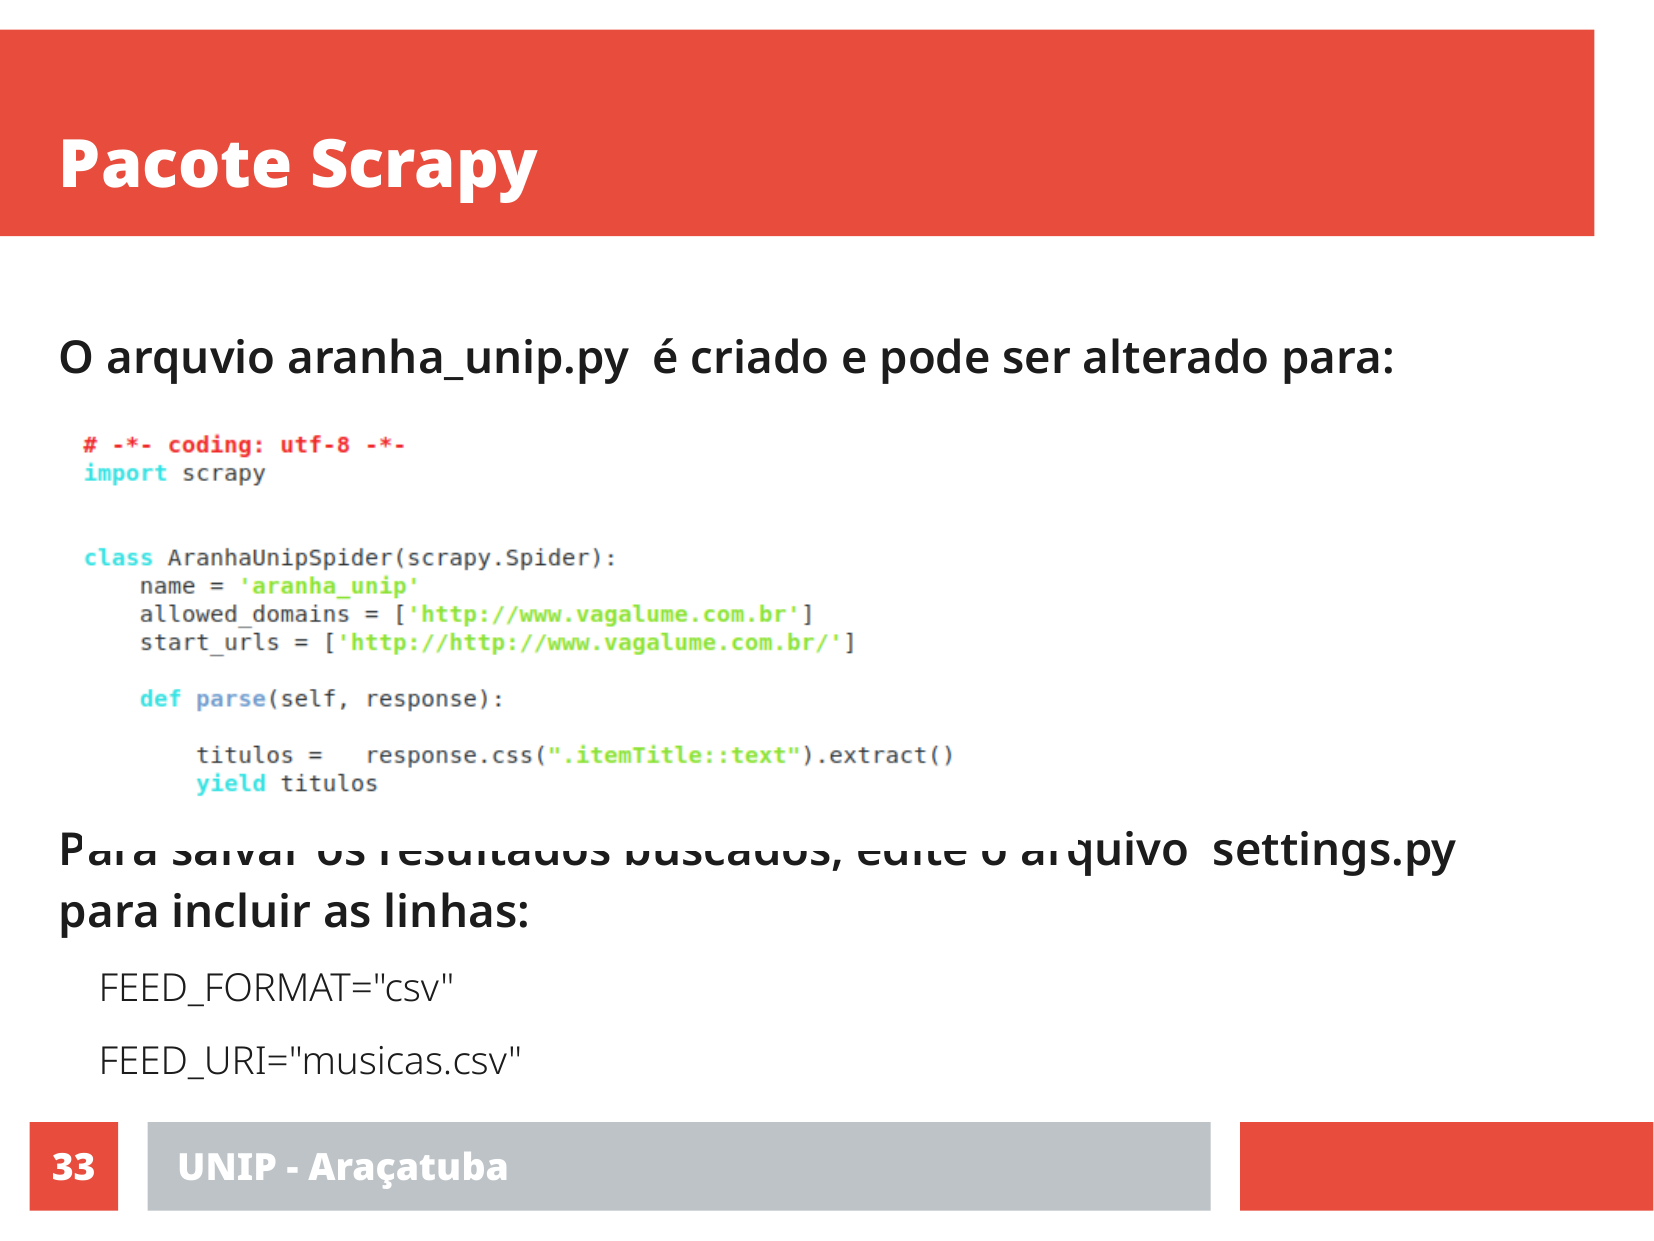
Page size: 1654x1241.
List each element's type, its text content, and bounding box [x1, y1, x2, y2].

title Pacote Scrapy [59, 59, 1595, 207]
list O arquvio aranha_unip.py é criado e pode ser alterado para: Para salvar os resultados buscados, edite o arquivo settings.py para incluir as linhas: FEED_FORMAT="csv" FEED_URI="musicas.csv" [59, 324, 1565, 1093]
picture [82, 412, 1078, 851]
